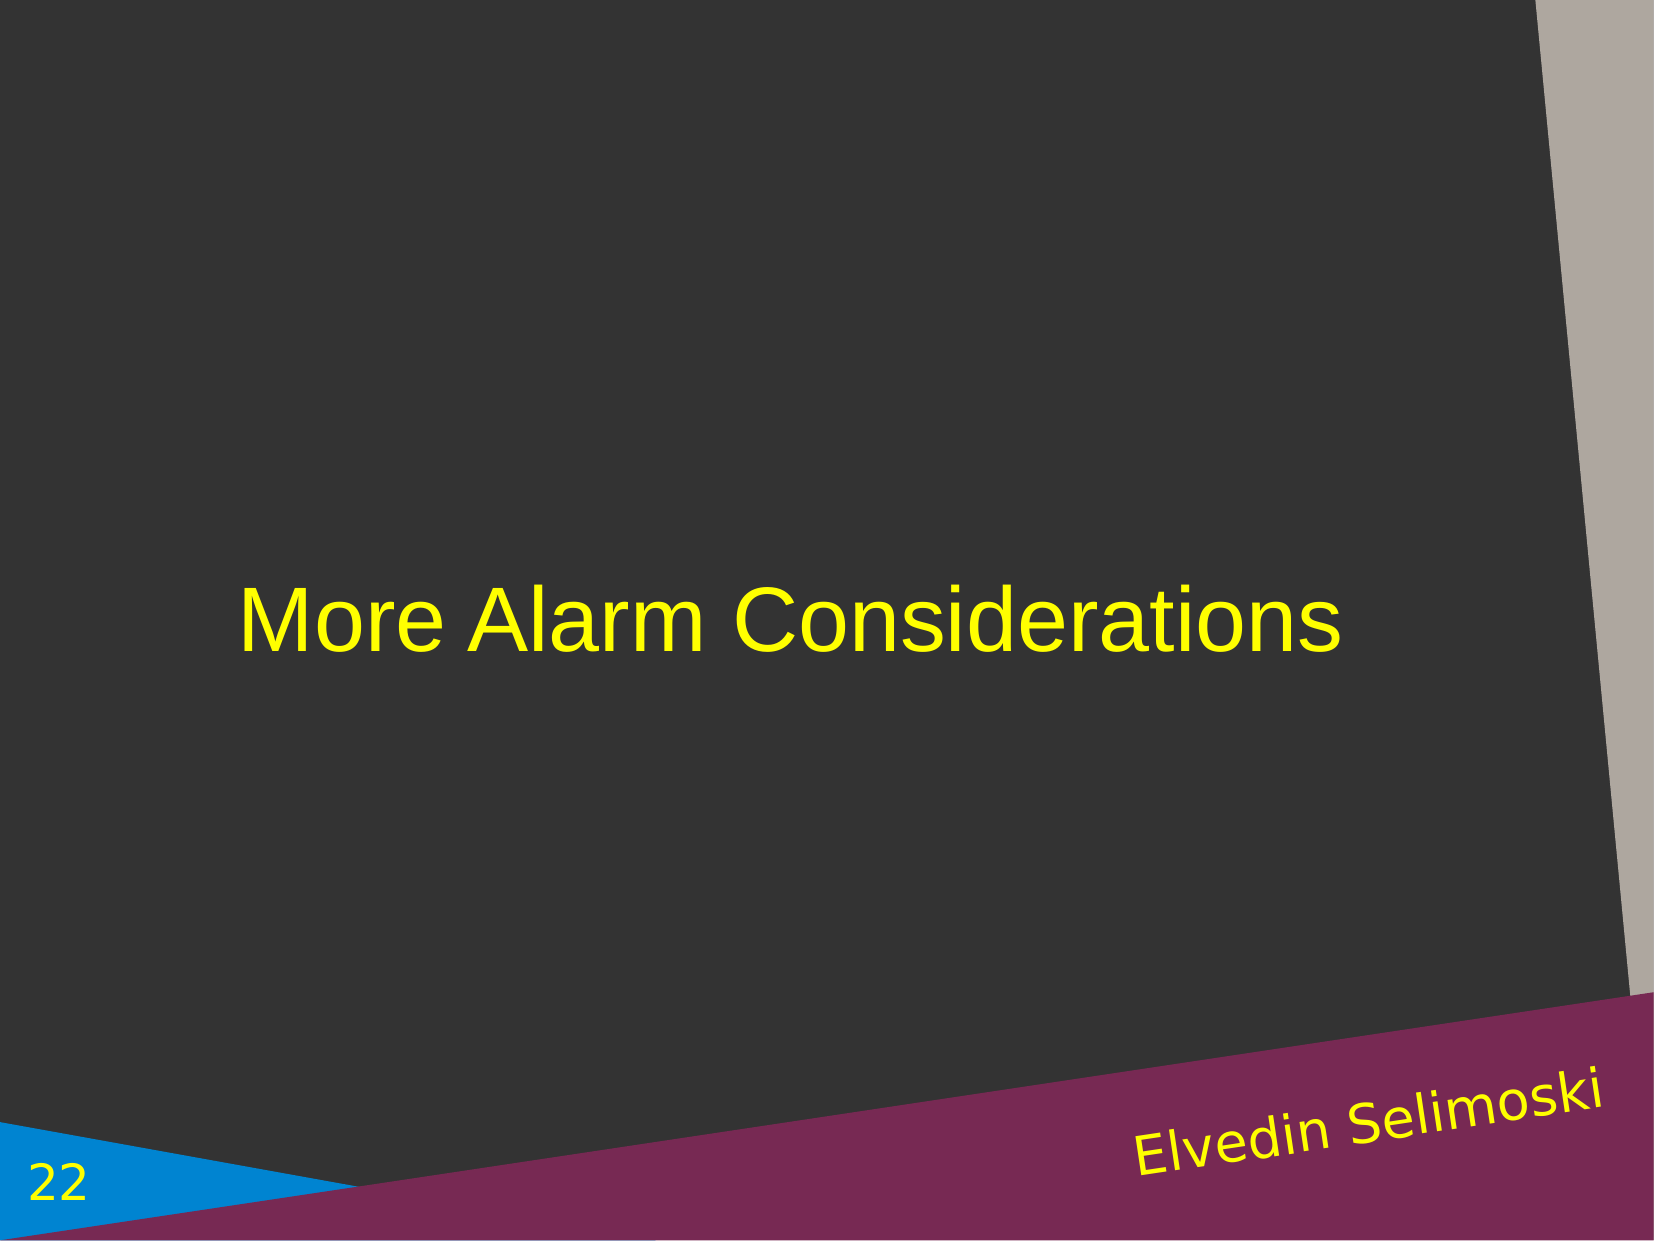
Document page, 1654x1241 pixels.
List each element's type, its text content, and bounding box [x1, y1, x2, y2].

title More Alarm Considerations [47, 407, 1536, 833]
text_box Elvedin Selimoski [1052, 1015, 1629, 1239]
